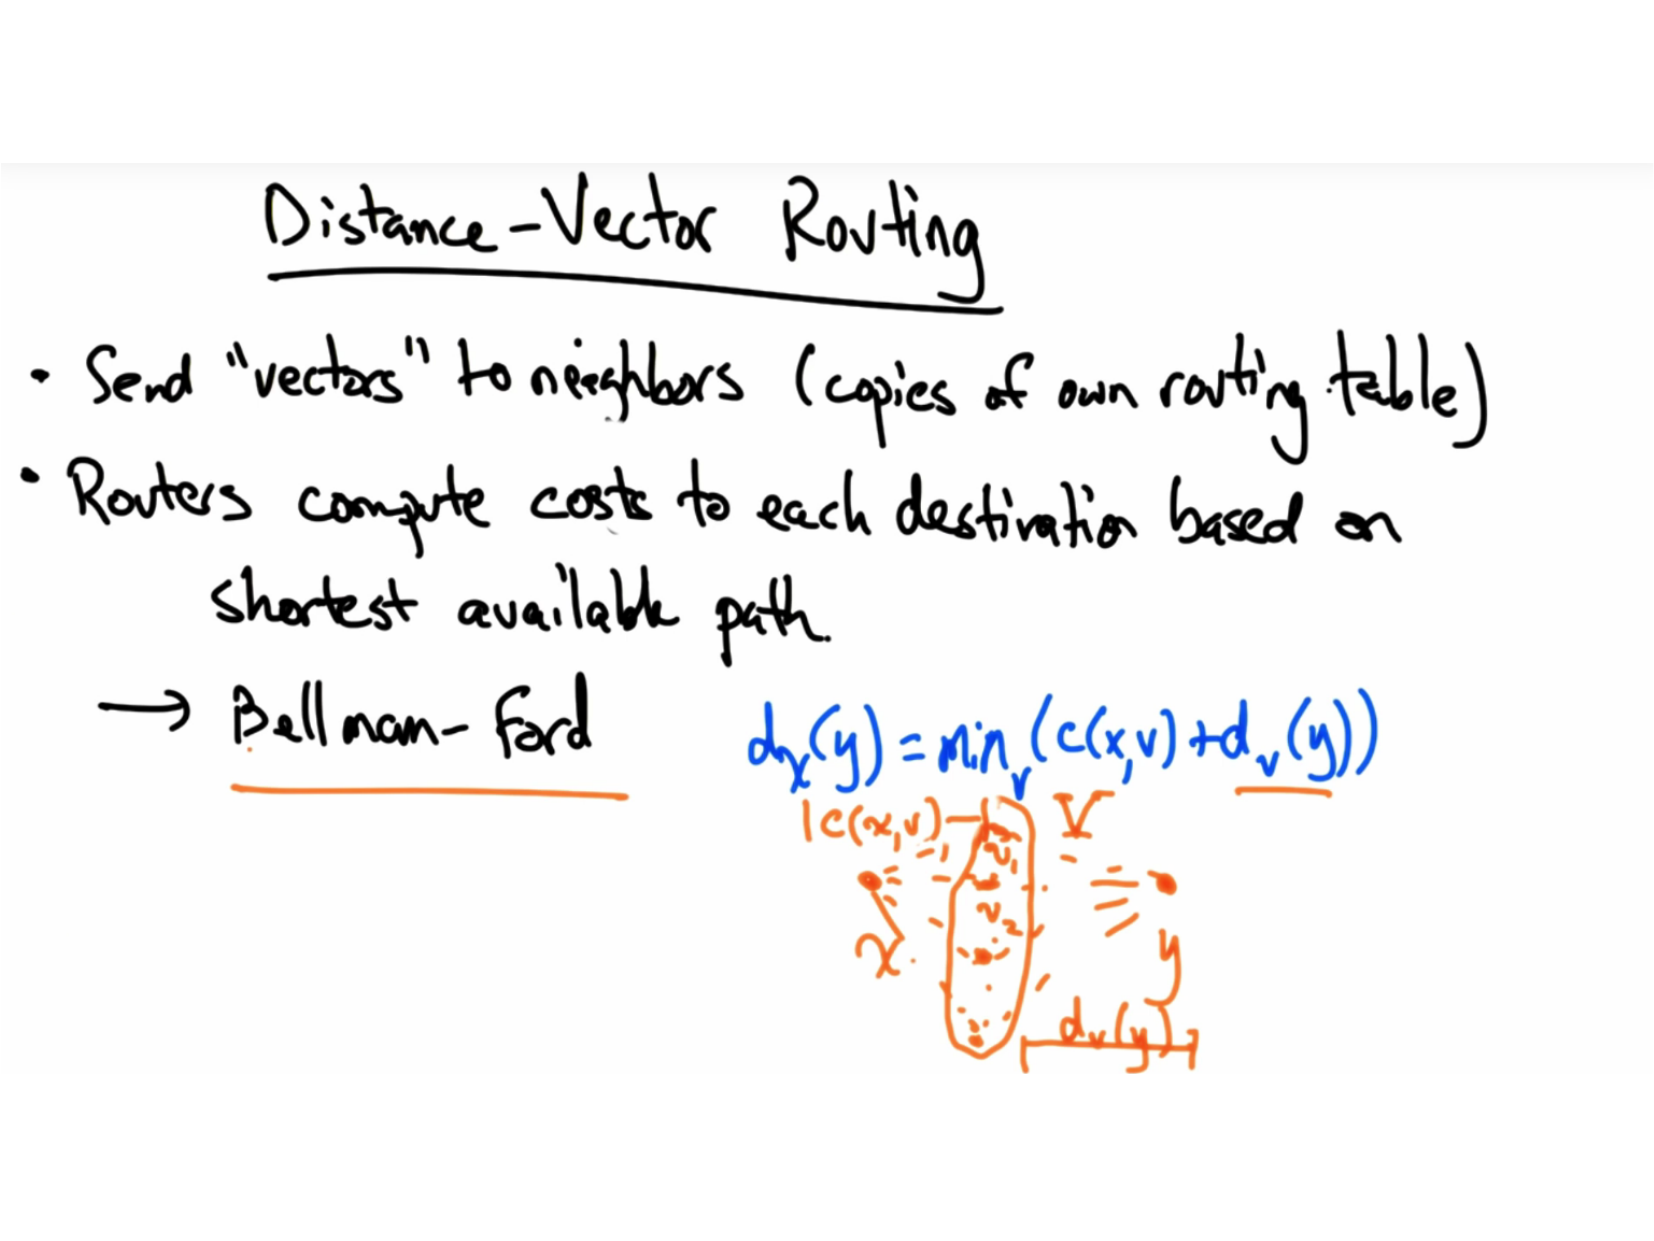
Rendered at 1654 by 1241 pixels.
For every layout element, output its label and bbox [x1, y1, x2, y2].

picture [1, 163, 1654, 1074]
